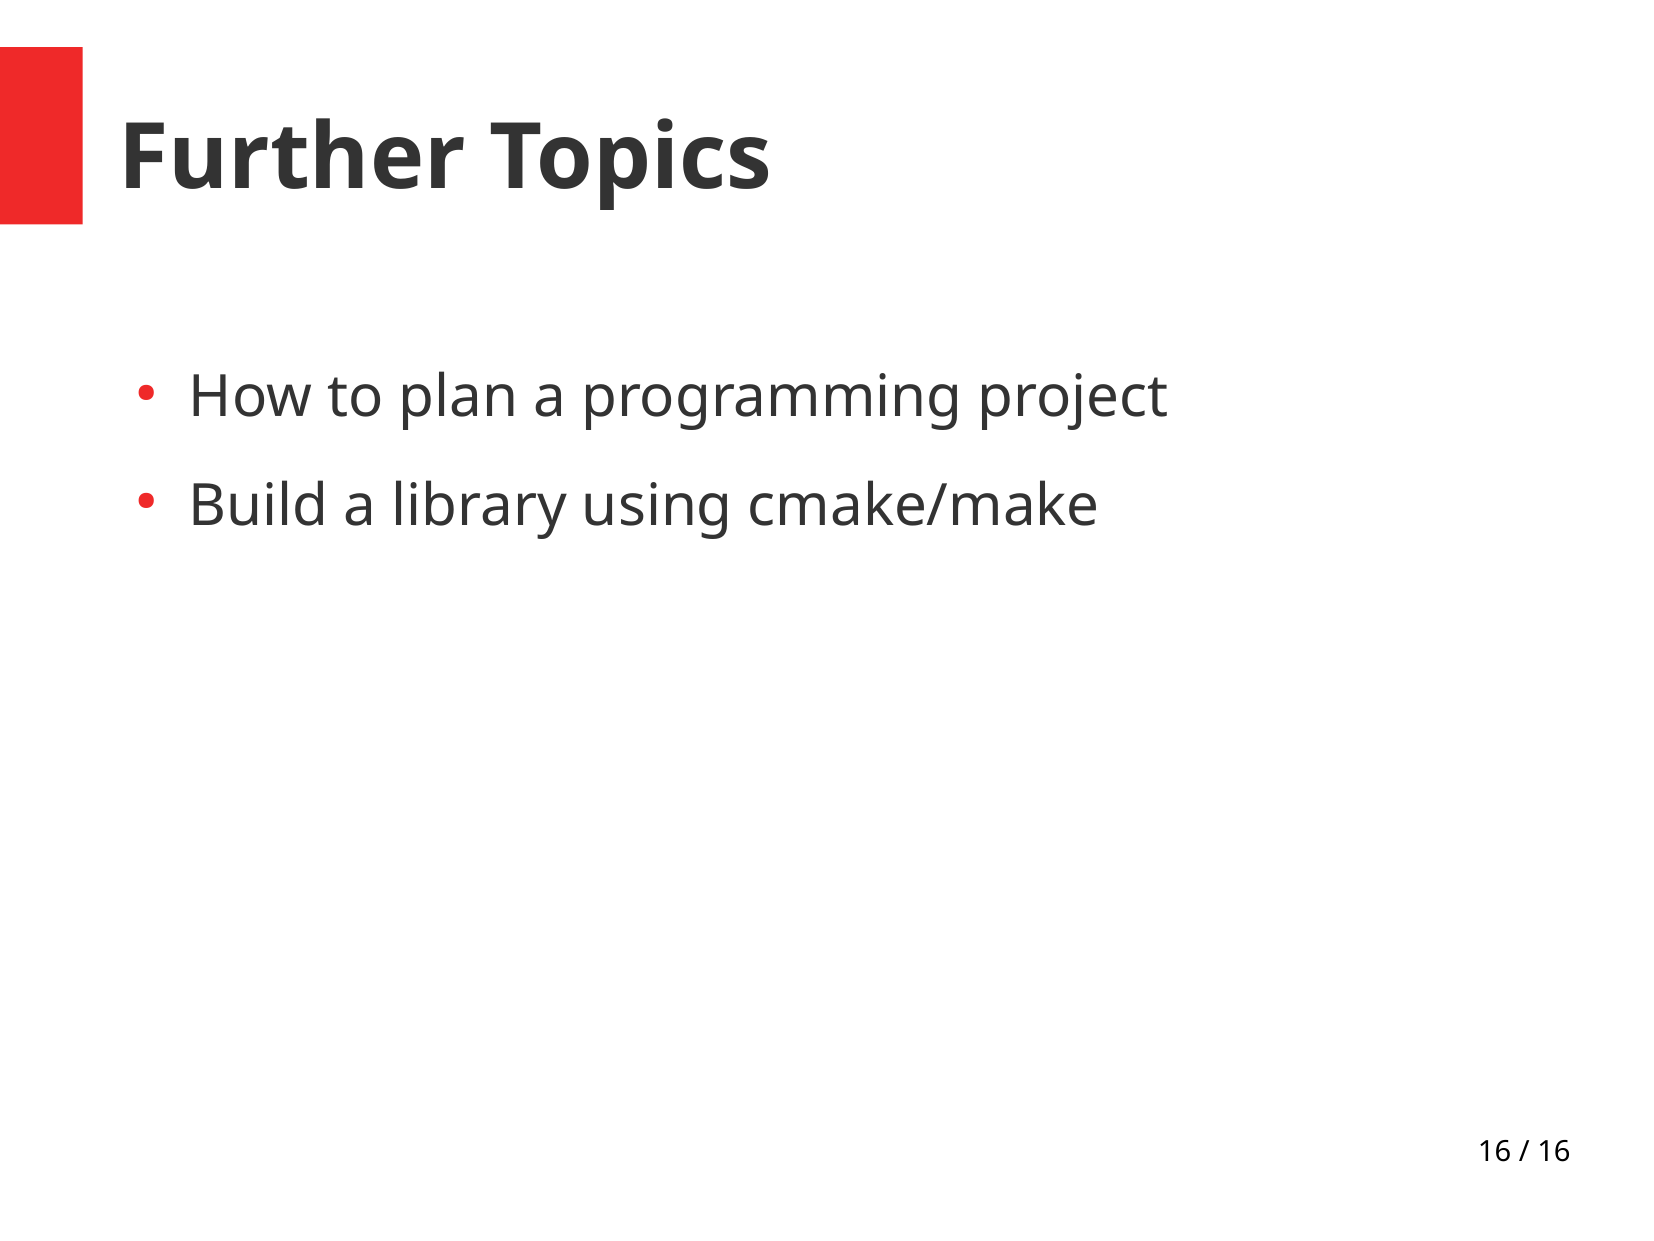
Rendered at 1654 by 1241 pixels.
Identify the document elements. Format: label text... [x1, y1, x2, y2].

list How to plan a programming project Build a library using cmake/make [118, 354, 1536, 1074]
title Further Topics [118, 49, 1571, 257]
